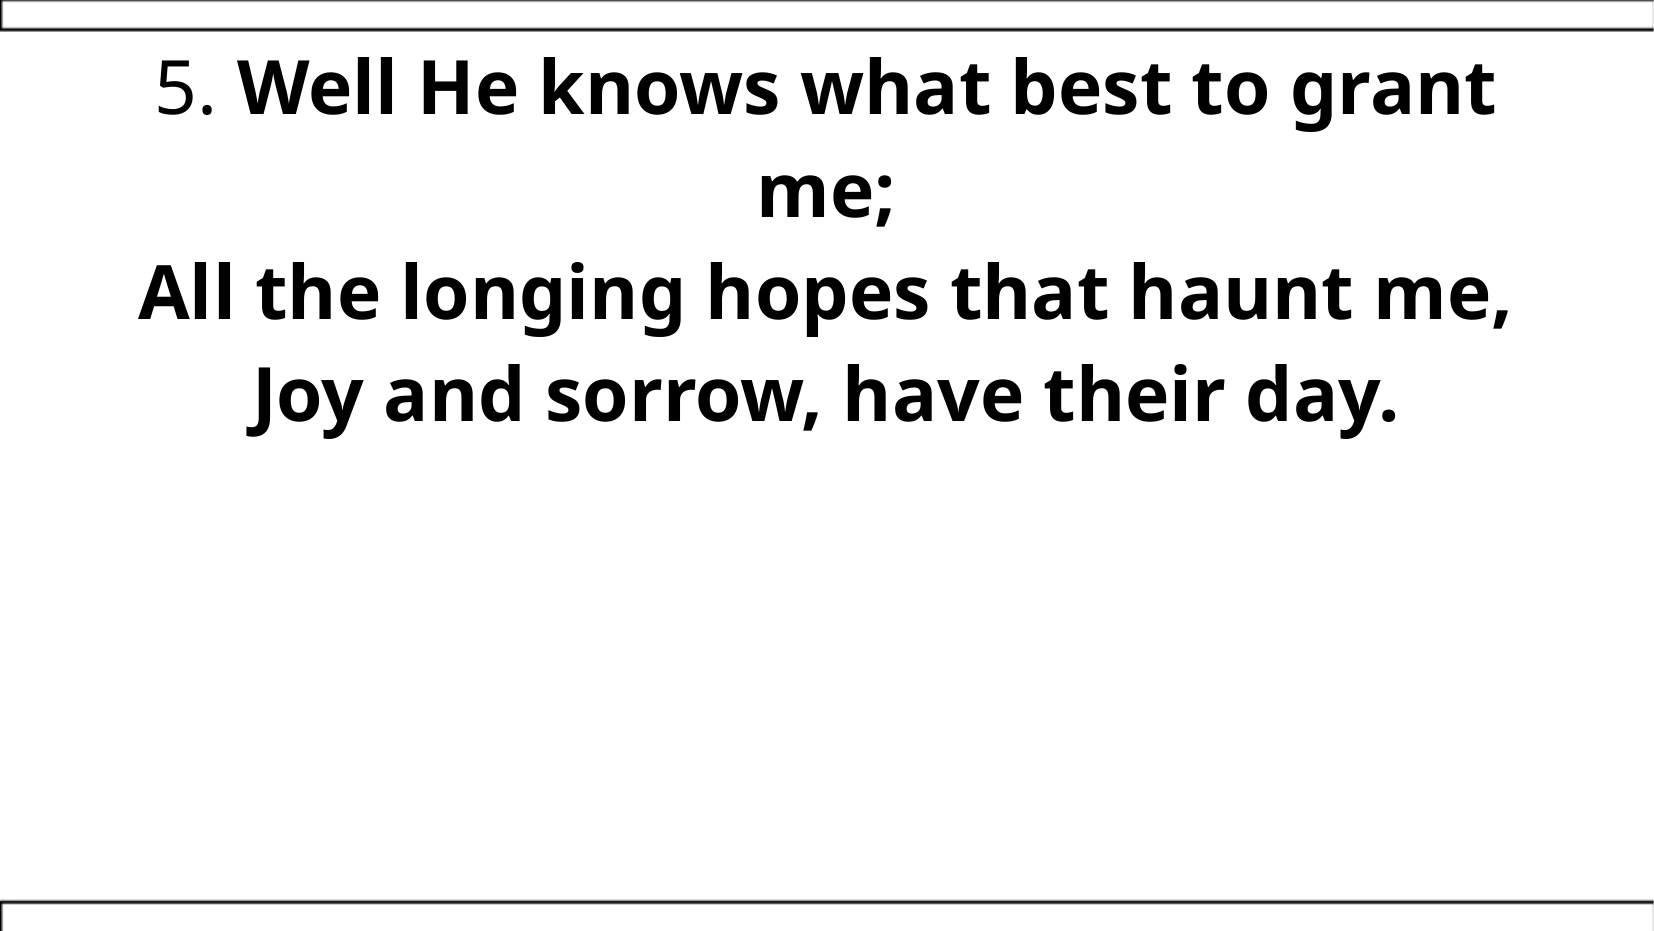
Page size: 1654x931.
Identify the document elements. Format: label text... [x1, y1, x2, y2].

text_box 5. Well He knows what best to grant me; All the longing hopes that haunt me, Joy and sorrow, have their day. [91, 27, 1562, 342]
picture [0, 0, 1654, 931]
